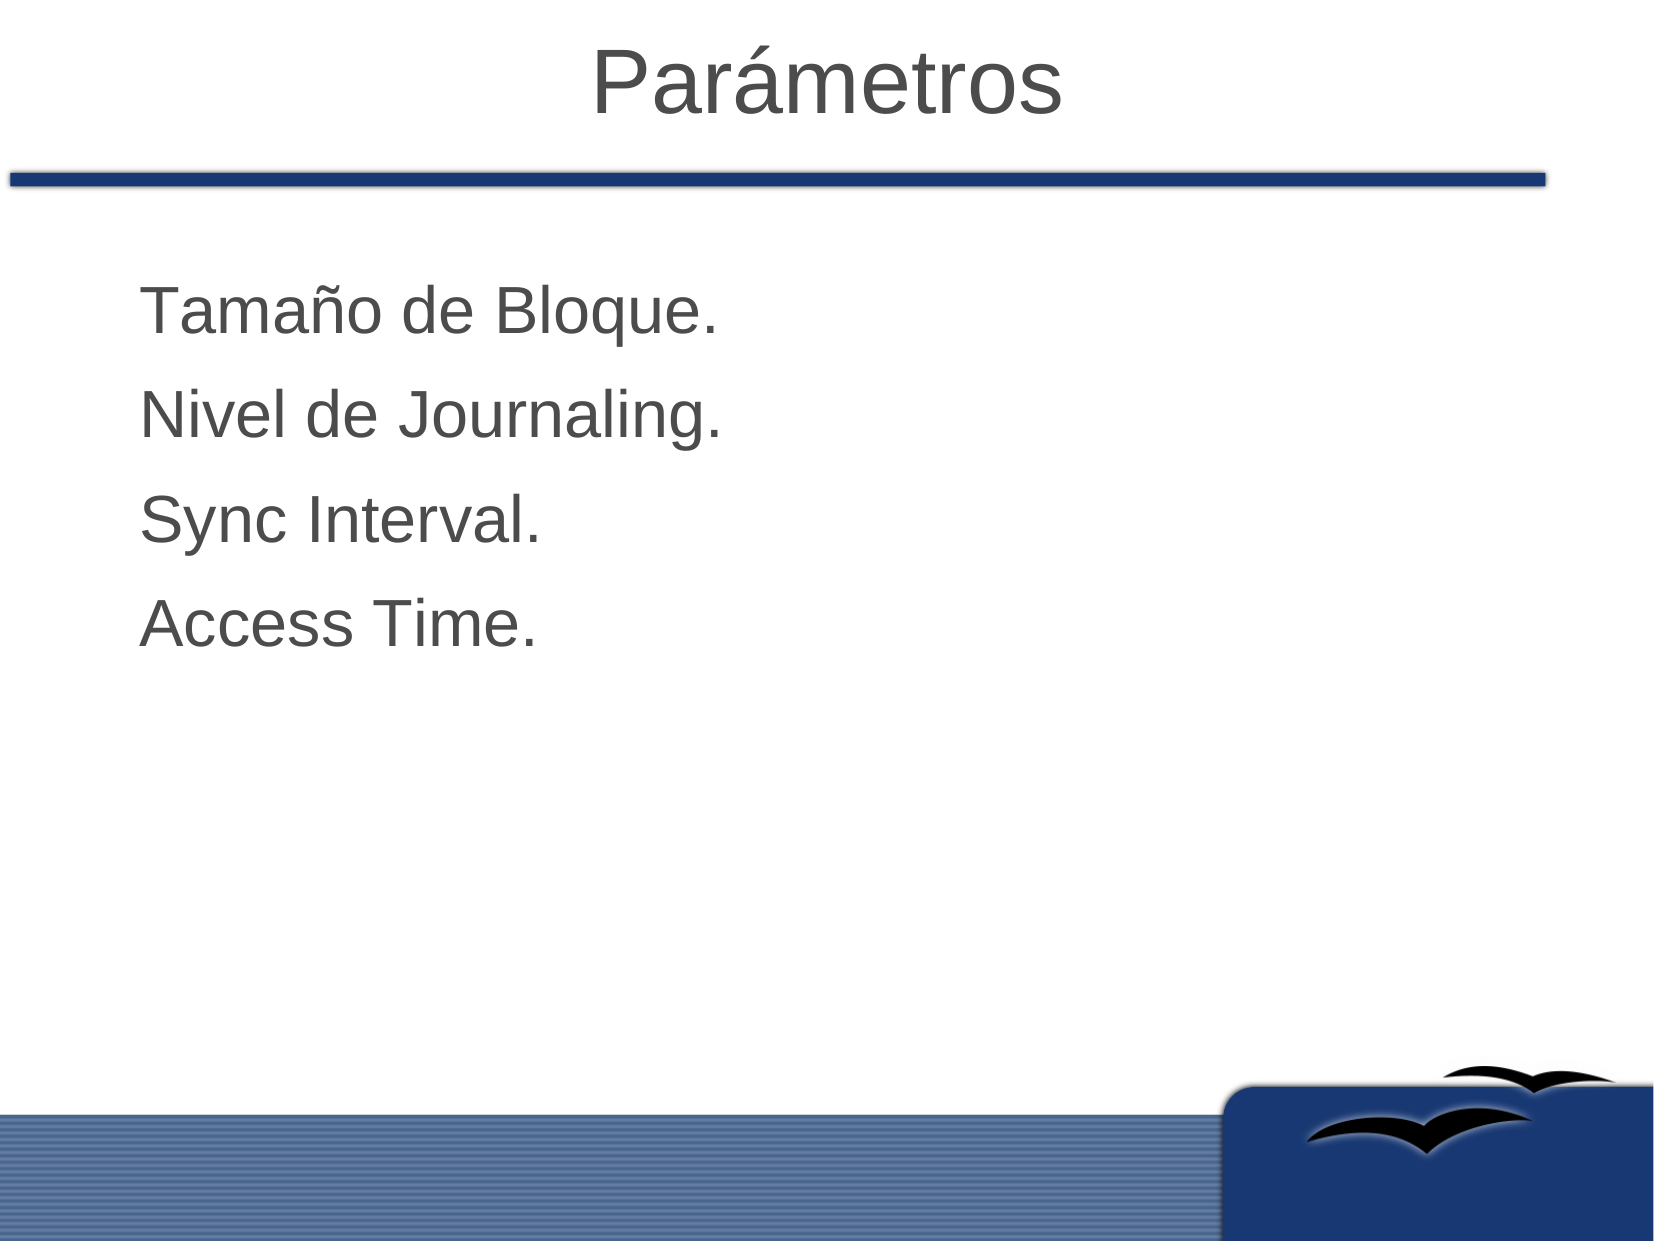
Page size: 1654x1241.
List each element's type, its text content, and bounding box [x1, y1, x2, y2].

list Tamaño de Bloque. Nivel de Journaling. Sync Interval. Access Time. [121, 273, 1534, 1056]
title Parámetros [121, 0, 1534, 164]
picture [0, 0, 1654, 1241]
